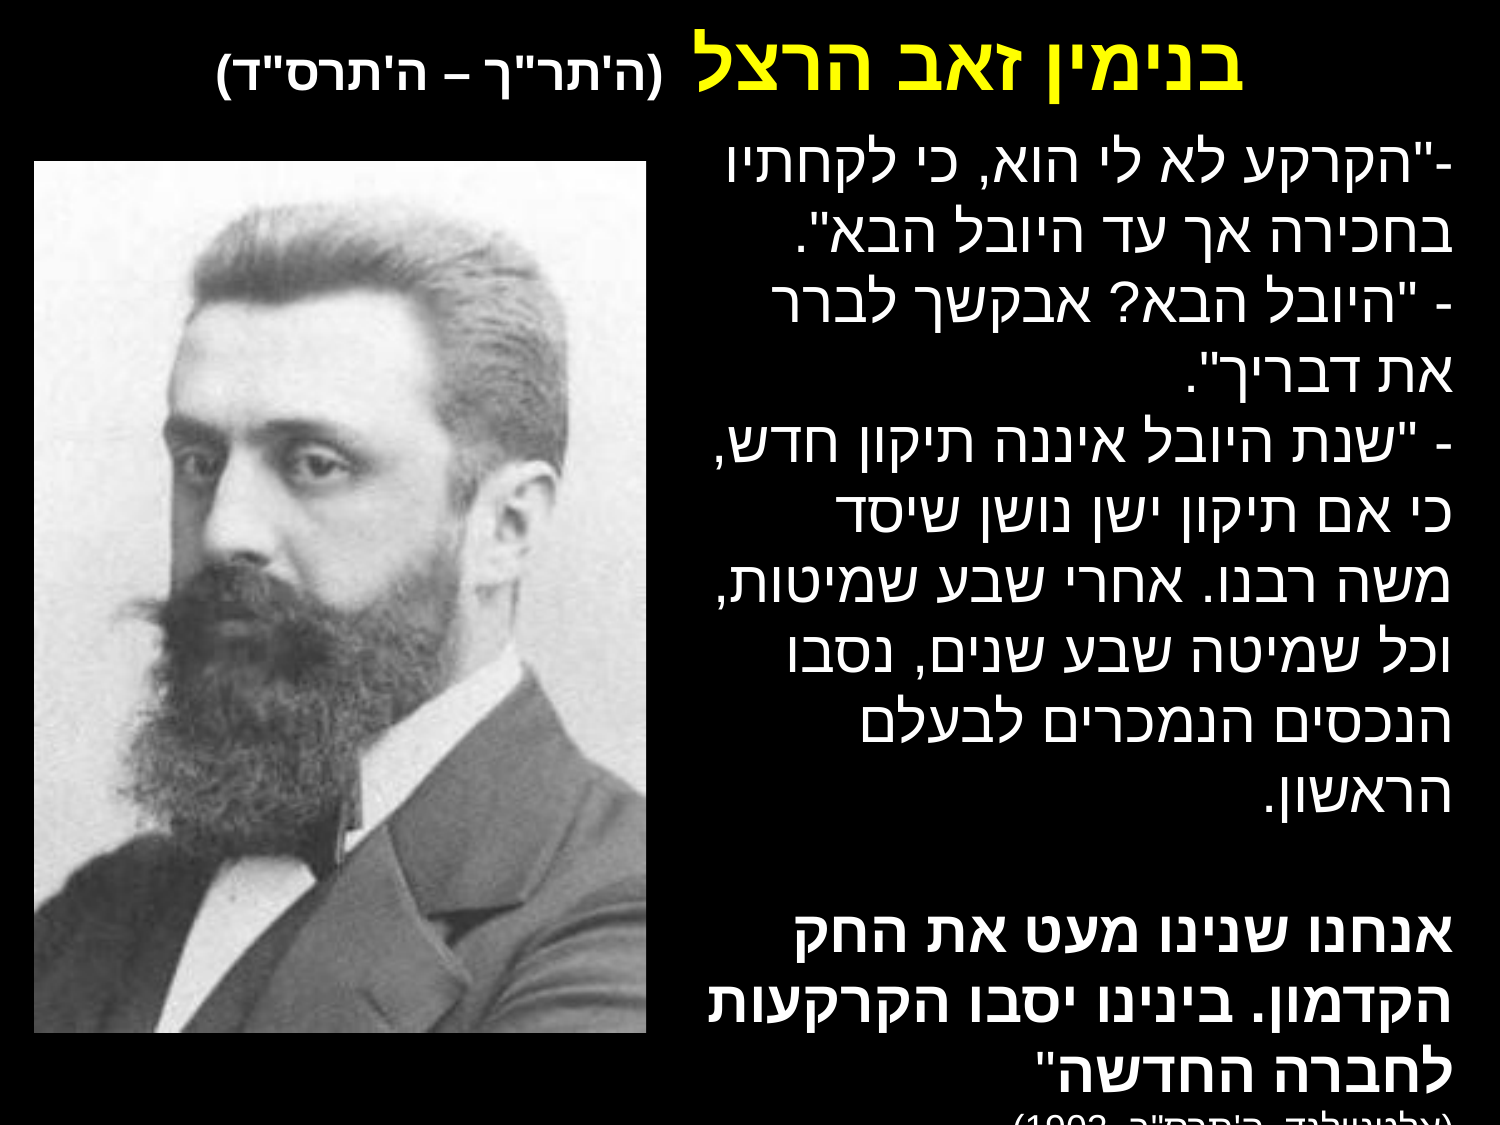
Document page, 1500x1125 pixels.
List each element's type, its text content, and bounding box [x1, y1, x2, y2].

text_box בנימין זאב הרצל (ה'תר"ך – ה'תרס"ד) [34, 0, 1428, 146]
text_box [34, 161, 647, 1033]
text_box -"הקרקע לא לי הוא, כי לקחתיו בחכירה אך עד היובל הבא". - "היובל הבא? אבקשך לברר את דבריך". - "שנת היובל איננה תיקון חדש, כי אם תיקון ישן נושן שיסד משה רבנו. אחרי שבע שמיטות, וכל שמיטה שבע שנים, נסבו הנכסים הנמכרים לבעלם הראשון. אנחנו שנינו מעט את החק הקדמון. בינינו יסבו הקרקעות לחברה החדשה" (אלטנוילנד, ה'תרס"ב, 1902) [690, 109, 1470, 1059]
